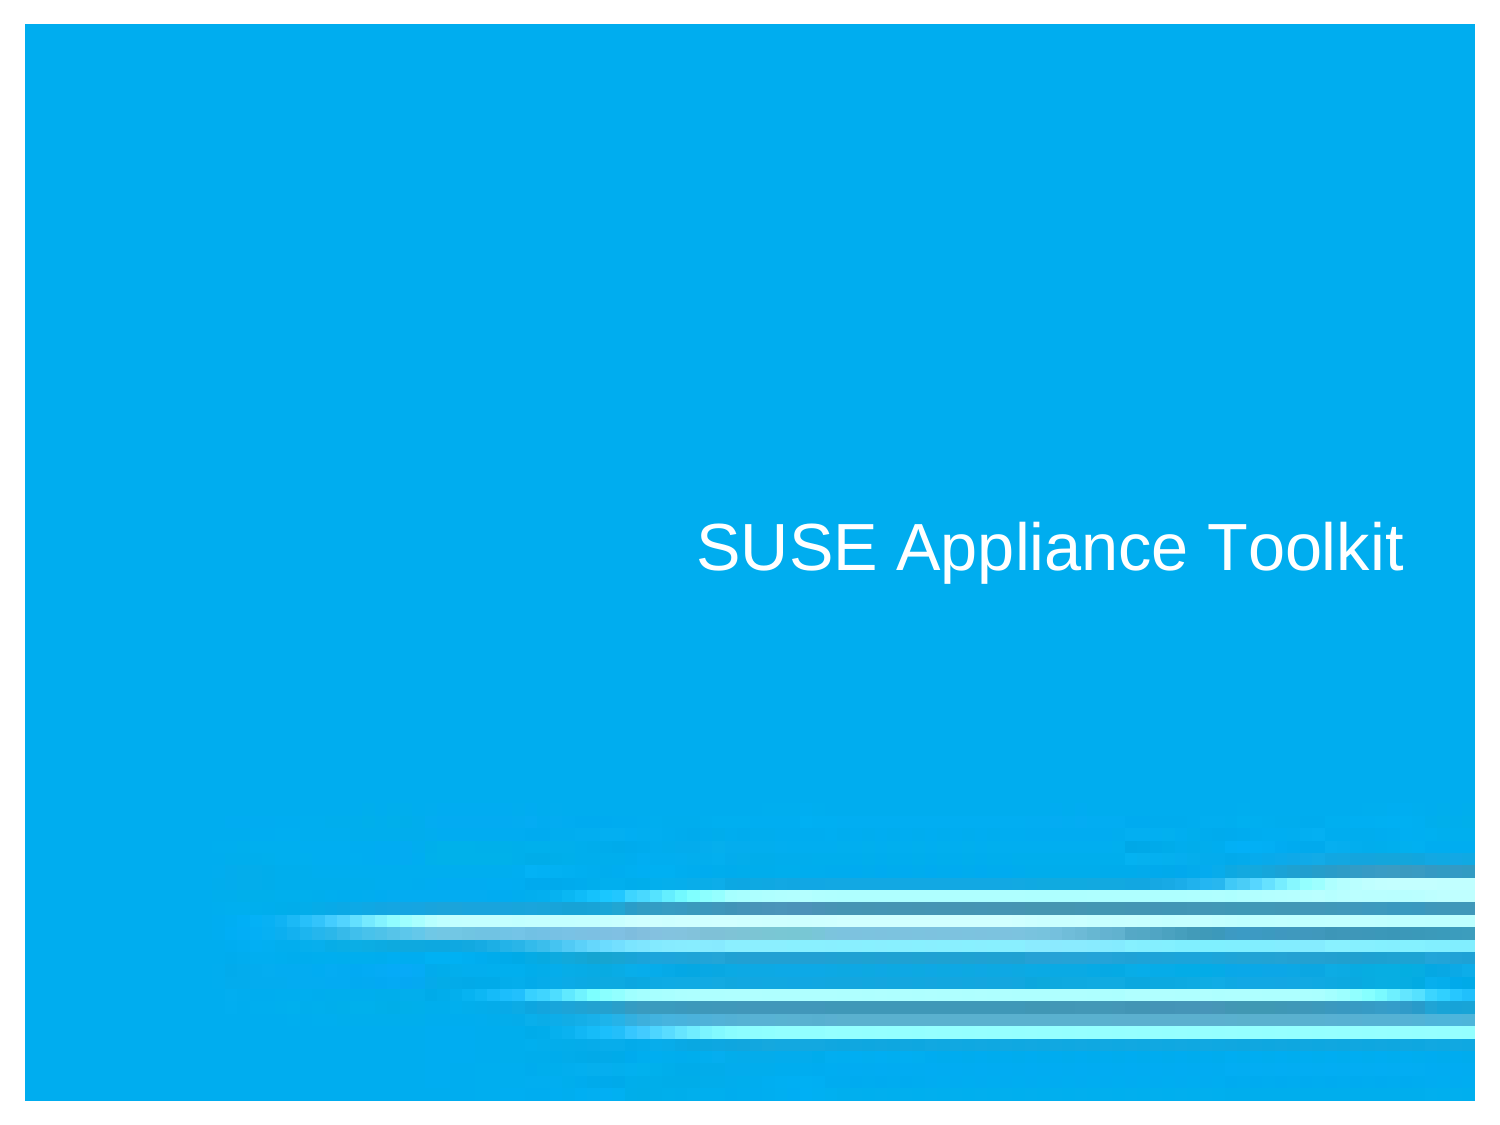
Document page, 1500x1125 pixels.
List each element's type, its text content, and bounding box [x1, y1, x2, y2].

picture [288, 854, 1475, 963]
picture [488, 978, 1475, 1050]
title SUSE Appliance Toolkit [53, 449, 1404, 638]
